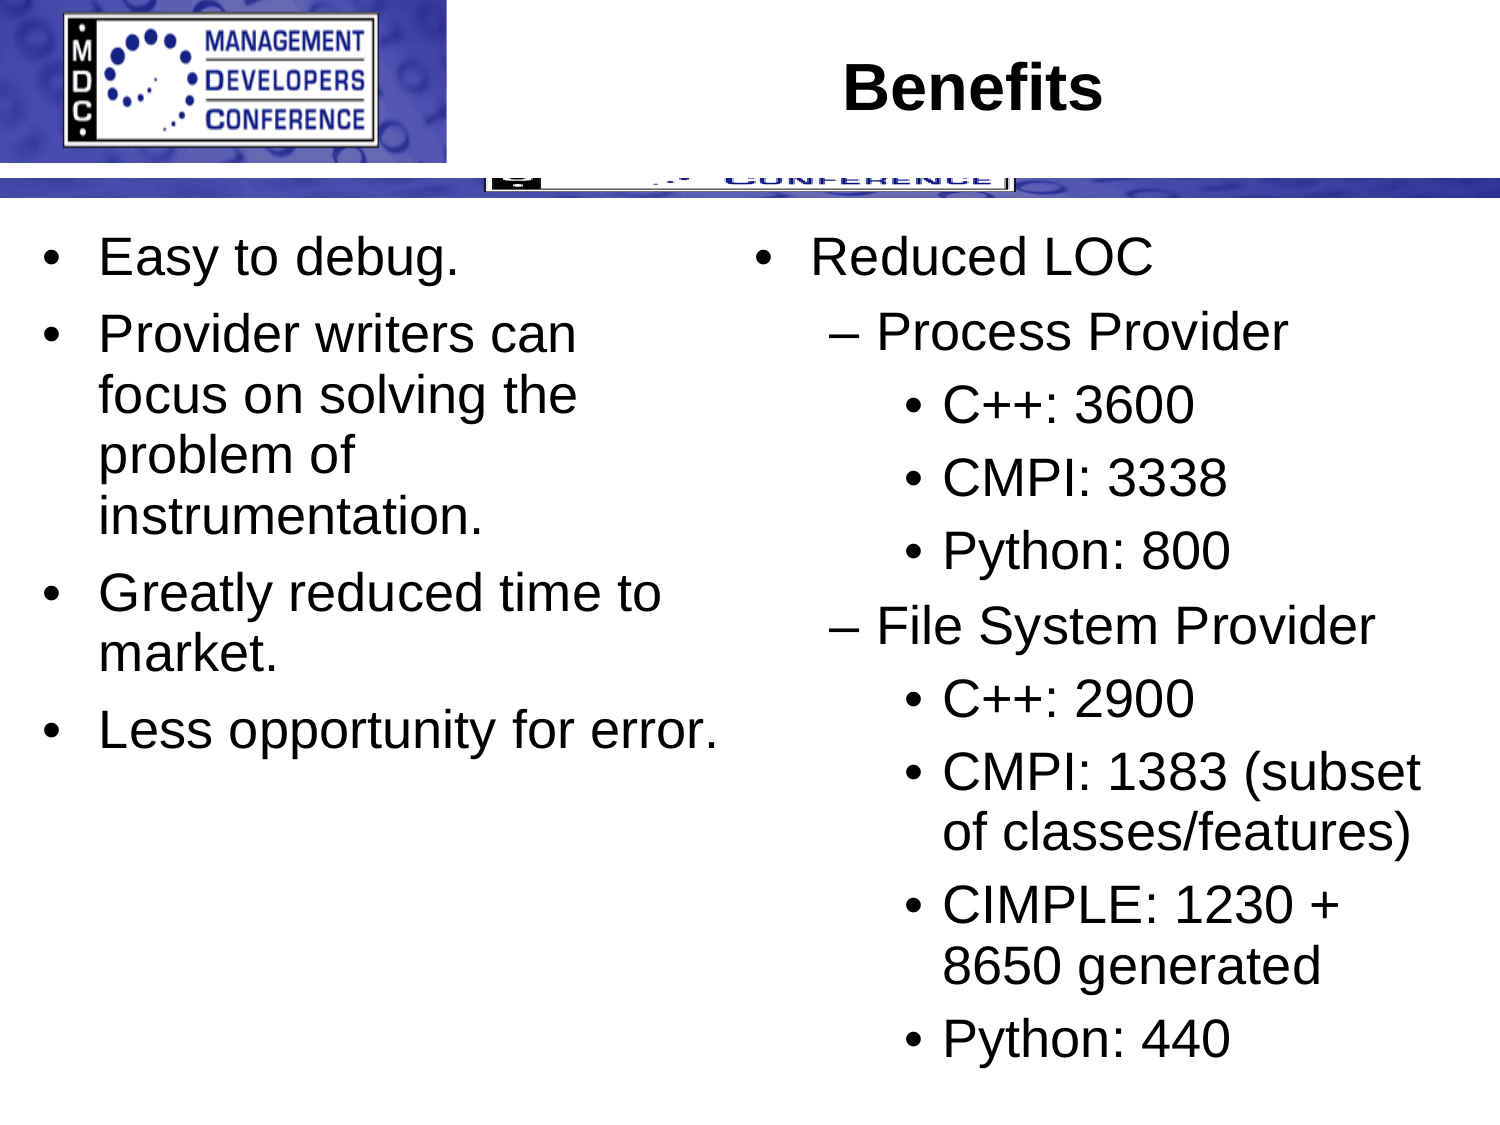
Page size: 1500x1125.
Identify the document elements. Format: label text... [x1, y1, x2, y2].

title Benefits [447, 0, 1500, 176]
list Easy to debug. Provider writers can focus on solving the problem of instrumentation. Greatly reduced time to market. Less opportunity for error. [42, 226, 721, 1082]
picture [0, 178, 1500, 198]
list Reduced LOC Process Provider C++: 3600 CMPI: 3338 Python: 800 File System Provider C++: 2900 CMPI: 1383 (subset of classes/features) CIMPLE: 1230 + 8650 generated Python: 440 [754, 226, 1433, 1070]
picture [0, 0, 447, 163]
